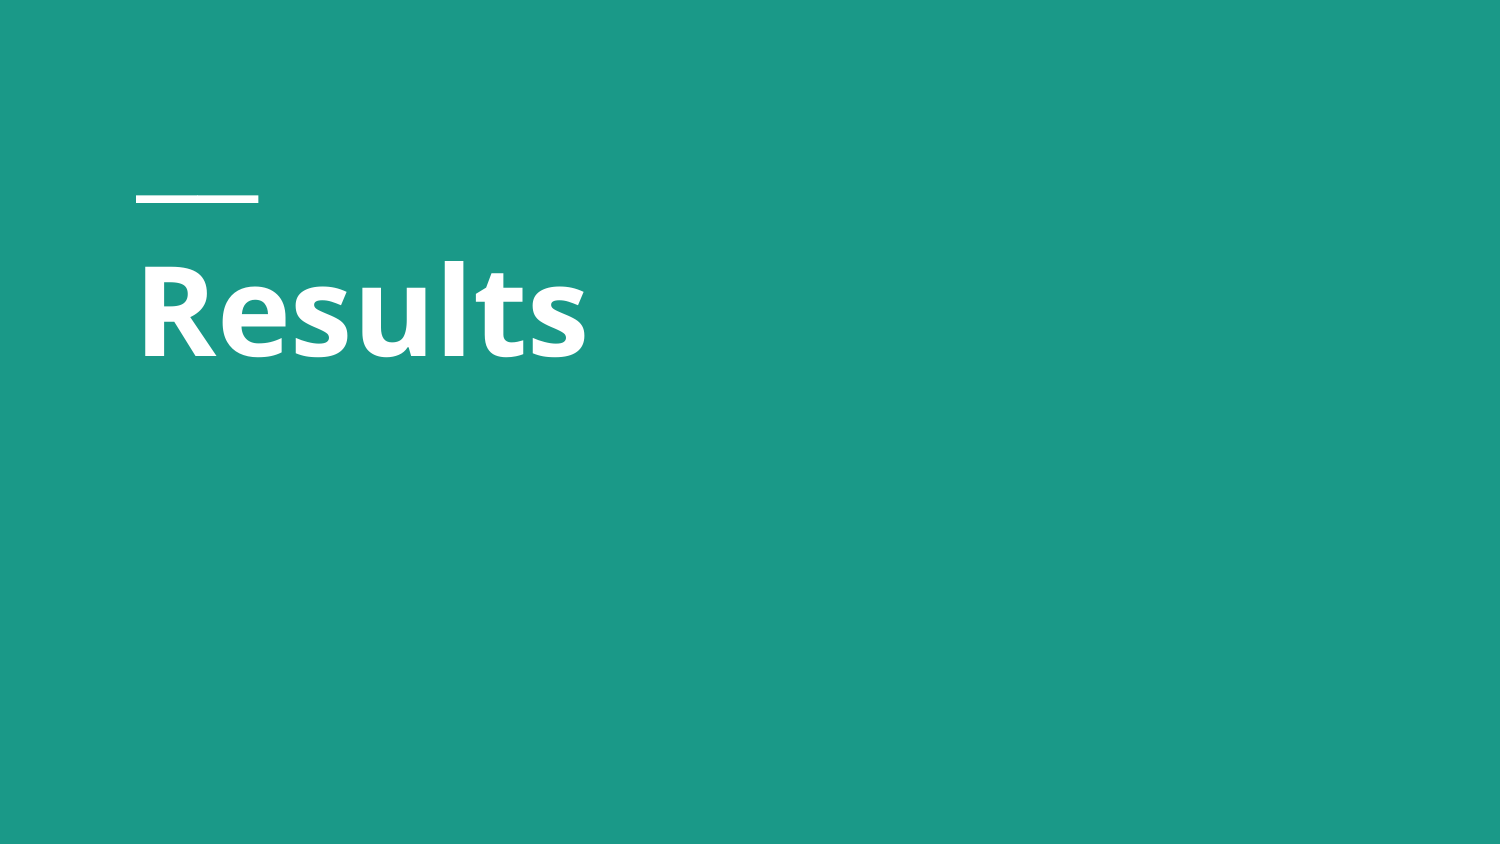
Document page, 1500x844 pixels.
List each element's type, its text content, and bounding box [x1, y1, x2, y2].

title Results [119, 216, 1381, 466]
